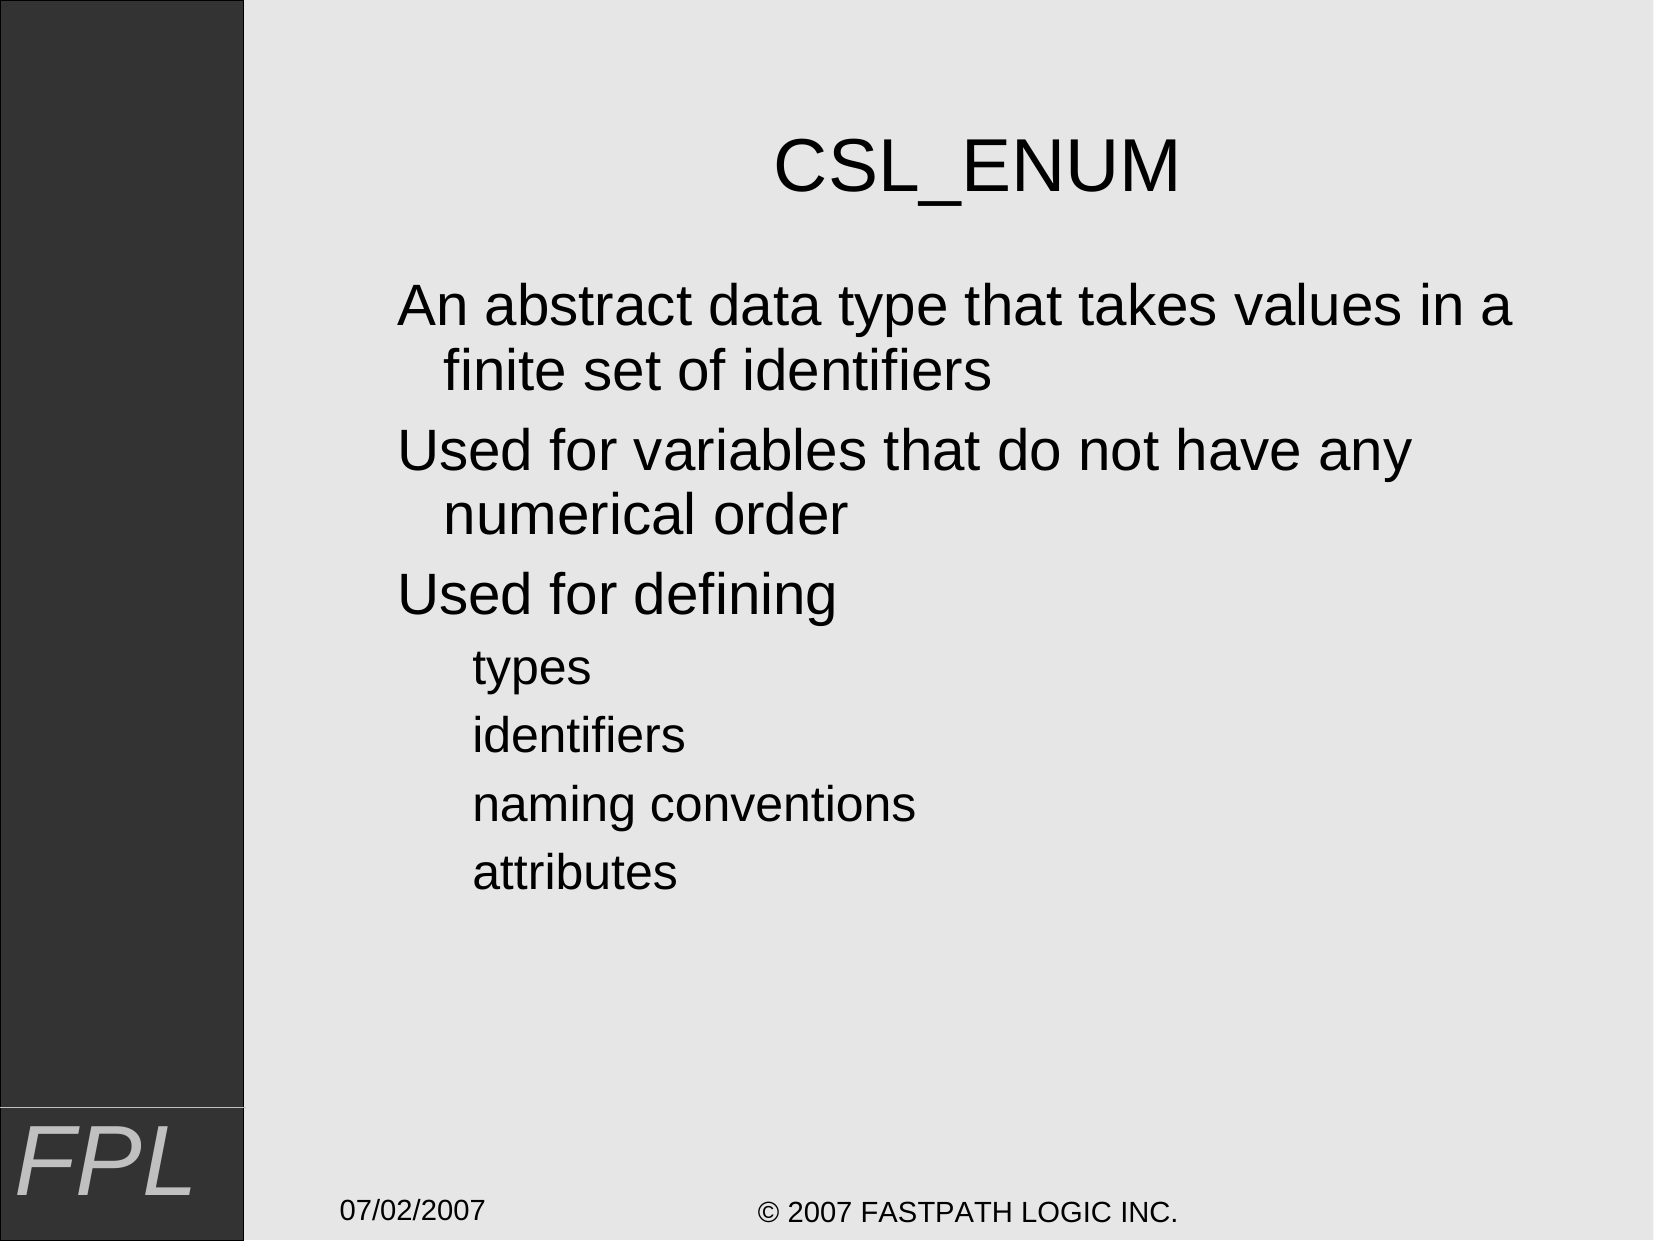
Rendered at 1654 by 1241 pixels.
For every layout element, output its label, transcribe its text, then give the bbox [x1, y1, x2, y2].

title CSL_ENUM [427, 57, 1530, 272]
list An abstract data type that takes values in a finite set of identifiers Used for variables that do not have any numerical order Used for defining types identifiers naming conventions attributes [322, 272, 1635, 1082]
